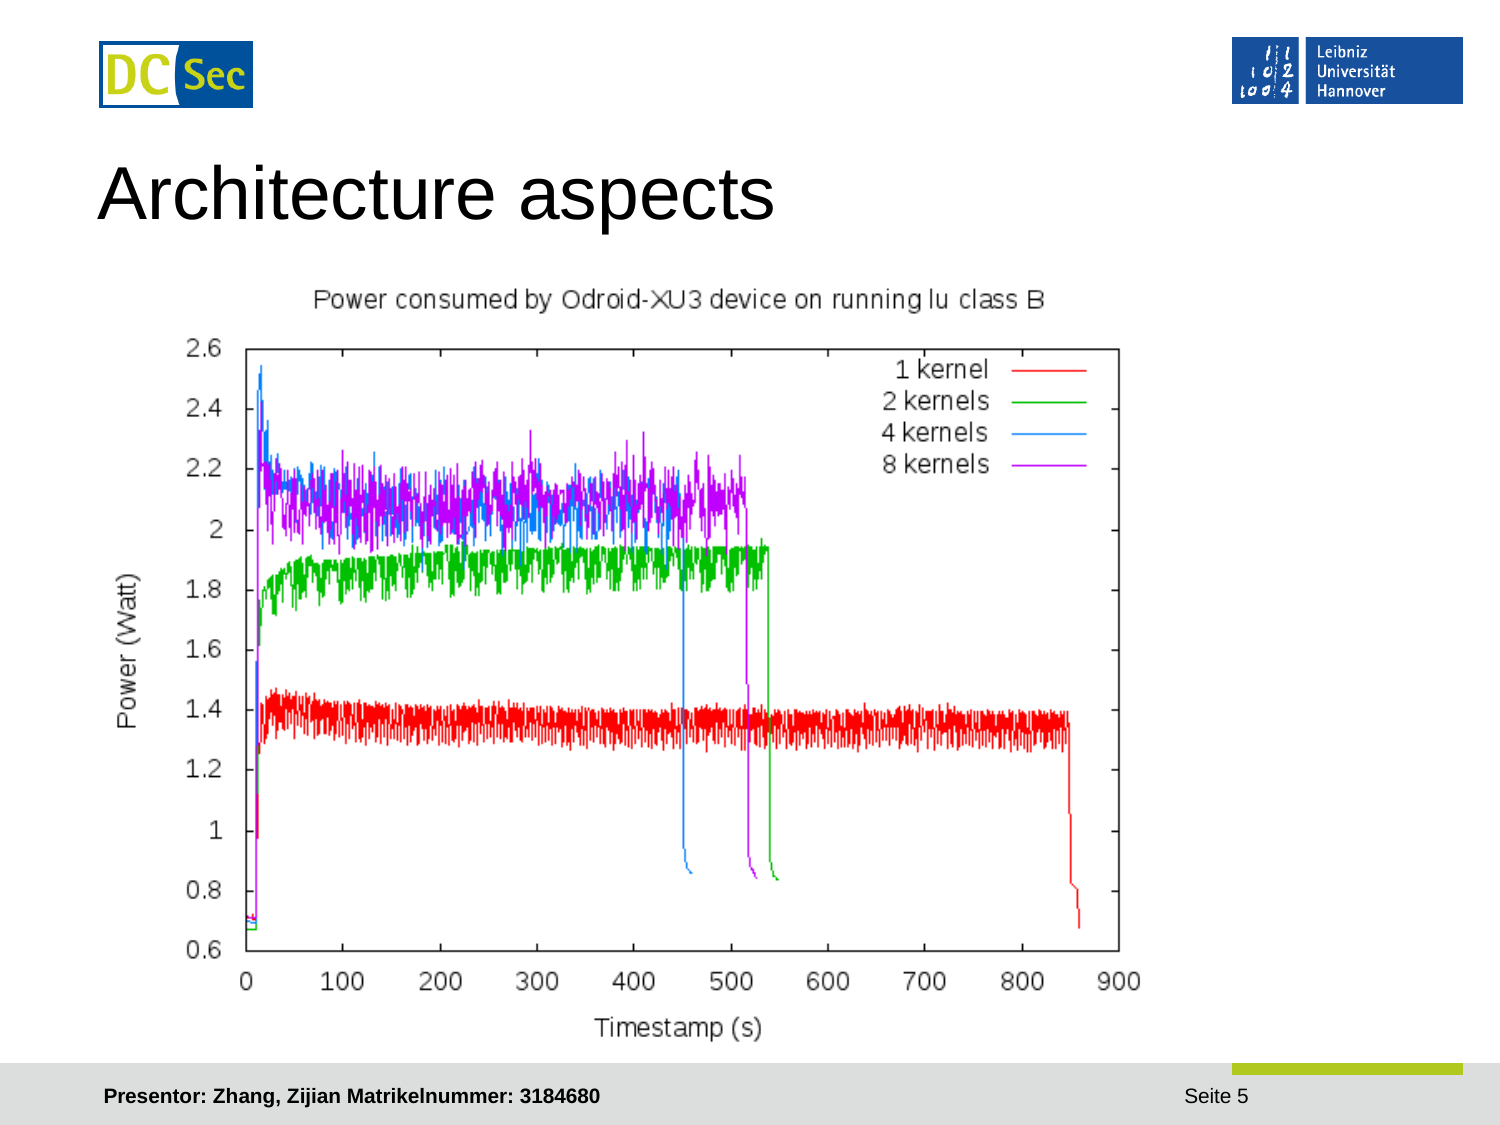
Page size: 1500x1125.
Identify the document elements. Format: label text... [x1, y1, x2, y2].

picture [1232, 37, 1463, 104]
title Architecture aspects [82, 137, 1463, 274]
picture [99, 41, 253, 108]
text_box Presentor: Zhang, Zijian Matrikelnummer: 3184680 [88, 1074, 1181, 1125]
picture [106, 254, 1170, 1052]
